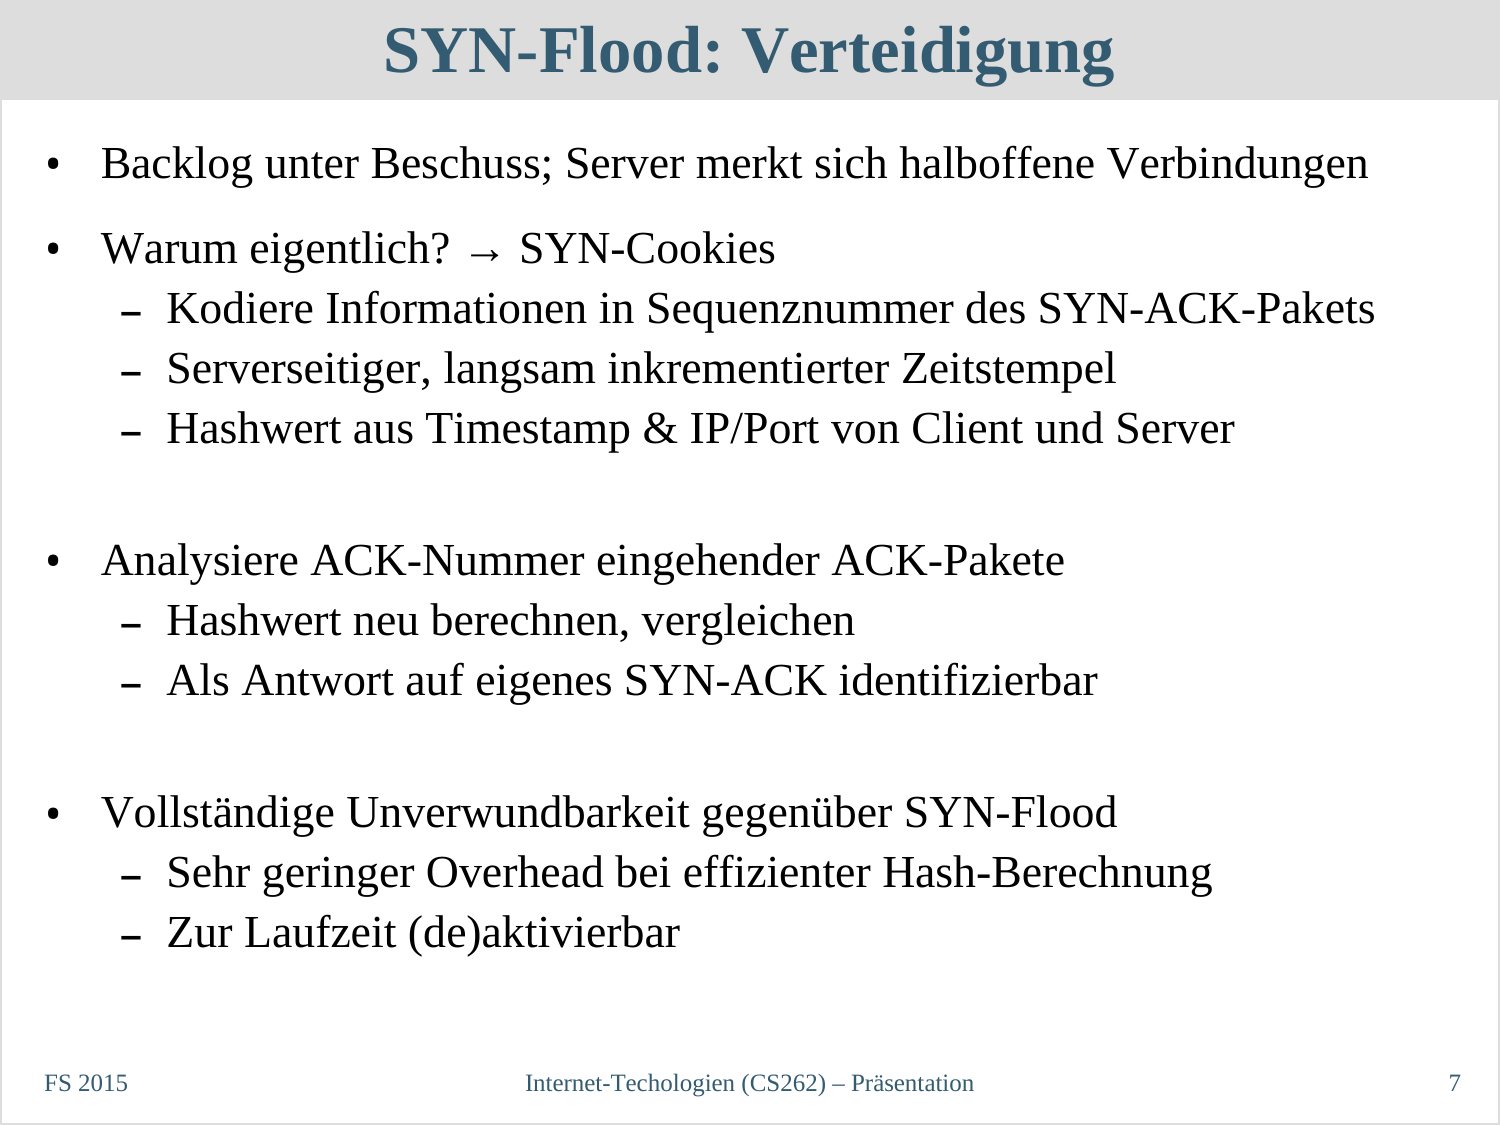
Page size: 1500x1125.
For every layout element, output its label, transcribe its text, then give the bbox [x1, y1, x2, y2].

list Backlog unter Beschuss; Server merkt sich halboffene Verbindungen Warum eigentlich? → SYN-Cookies Kodiere Informationen in Sequenznummer des SYN-ACK-Pakets Serverseitiger, langsam inkrementierter Zeitstempel Hashwert aus Timestamp & IP/Port von Client und Server Analysiere ACK-Nummer eingehender ACK-Pakete Hashwert neu berechnen, vergleichen Als Antwort auf eigenes SYN-ACK identifizierbar Vollständige Unverwundbarkeit gegenüber SYN-Flood Sehr geringer Overhead bei effizienter Hash-Berechnung Zur Laufzeit (de)aktivierbar [29, 104, 1447, 1016]
title SYN-Flood: Verteidigung [0, 0, 1500, 100]
text_box Internet-Techologien (CS262) – Präsentation [300, 1058, 1201, 1107]
text_box FS 2015 [29, 1058, 195, 1097]
text_box <number> [1375, 1058, 1477, 1097]
